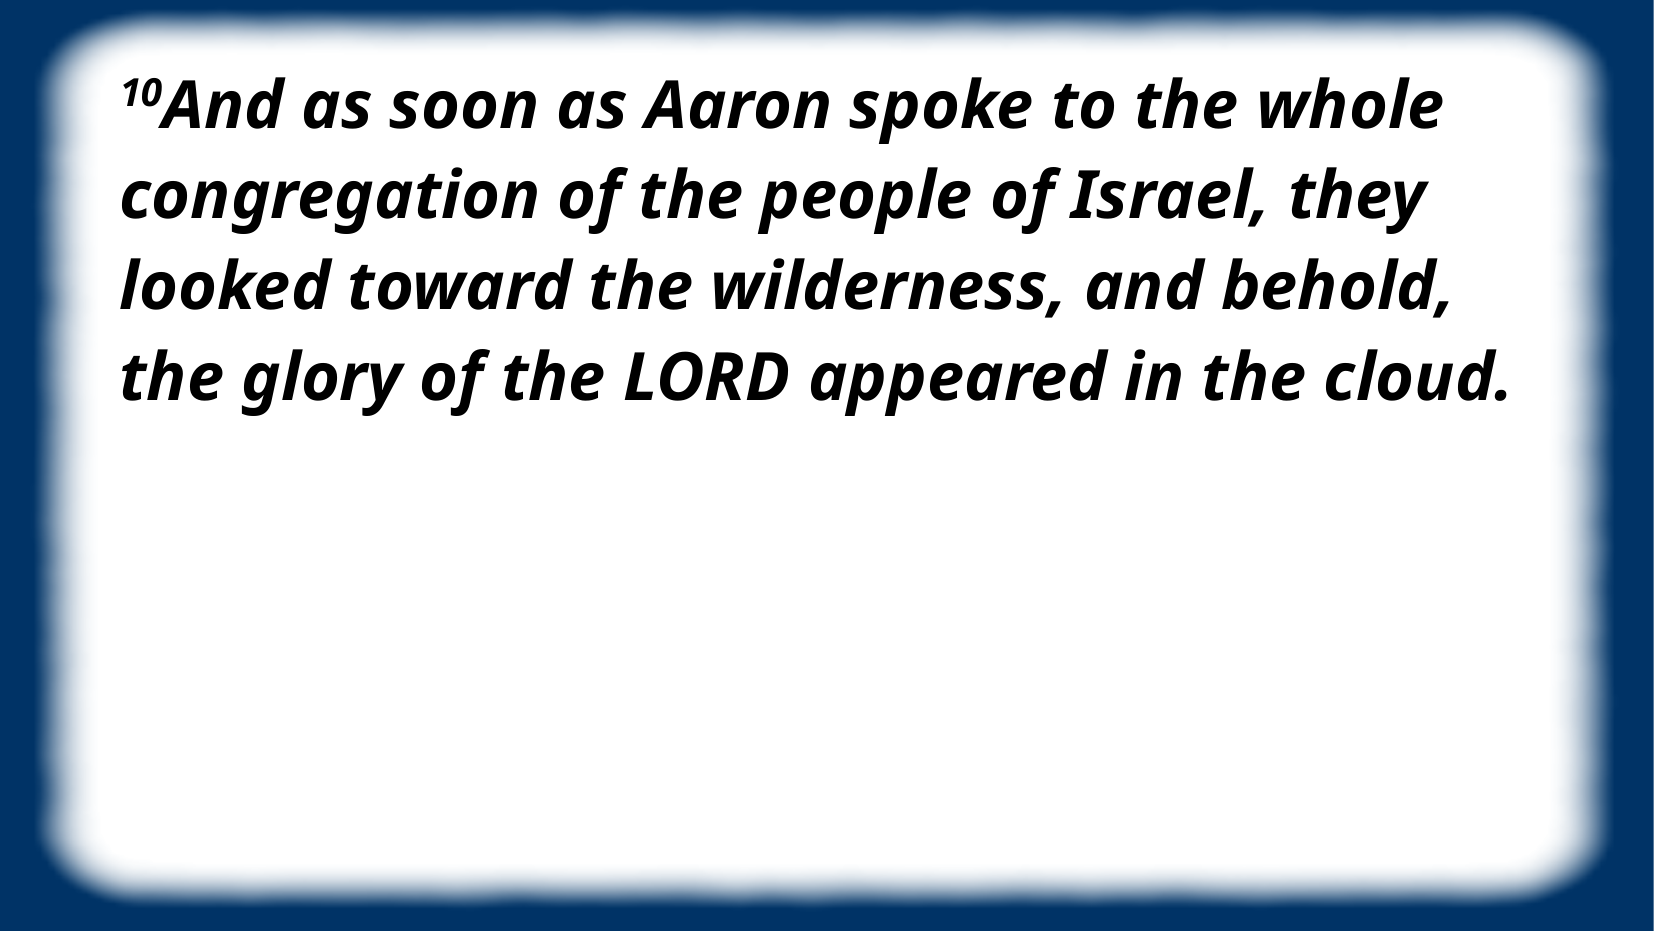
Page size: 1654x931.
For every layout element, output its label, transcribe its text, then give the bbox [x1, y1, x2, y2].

picture [0, 0, 1654, 931]
text_box 10And as soon as Aaron spoke to the whole congregation of the people of Israel, they looked toward the wilderness, and behold, the glory of the LORD appeared in the cloud. [105, 49, 1546, 420]
